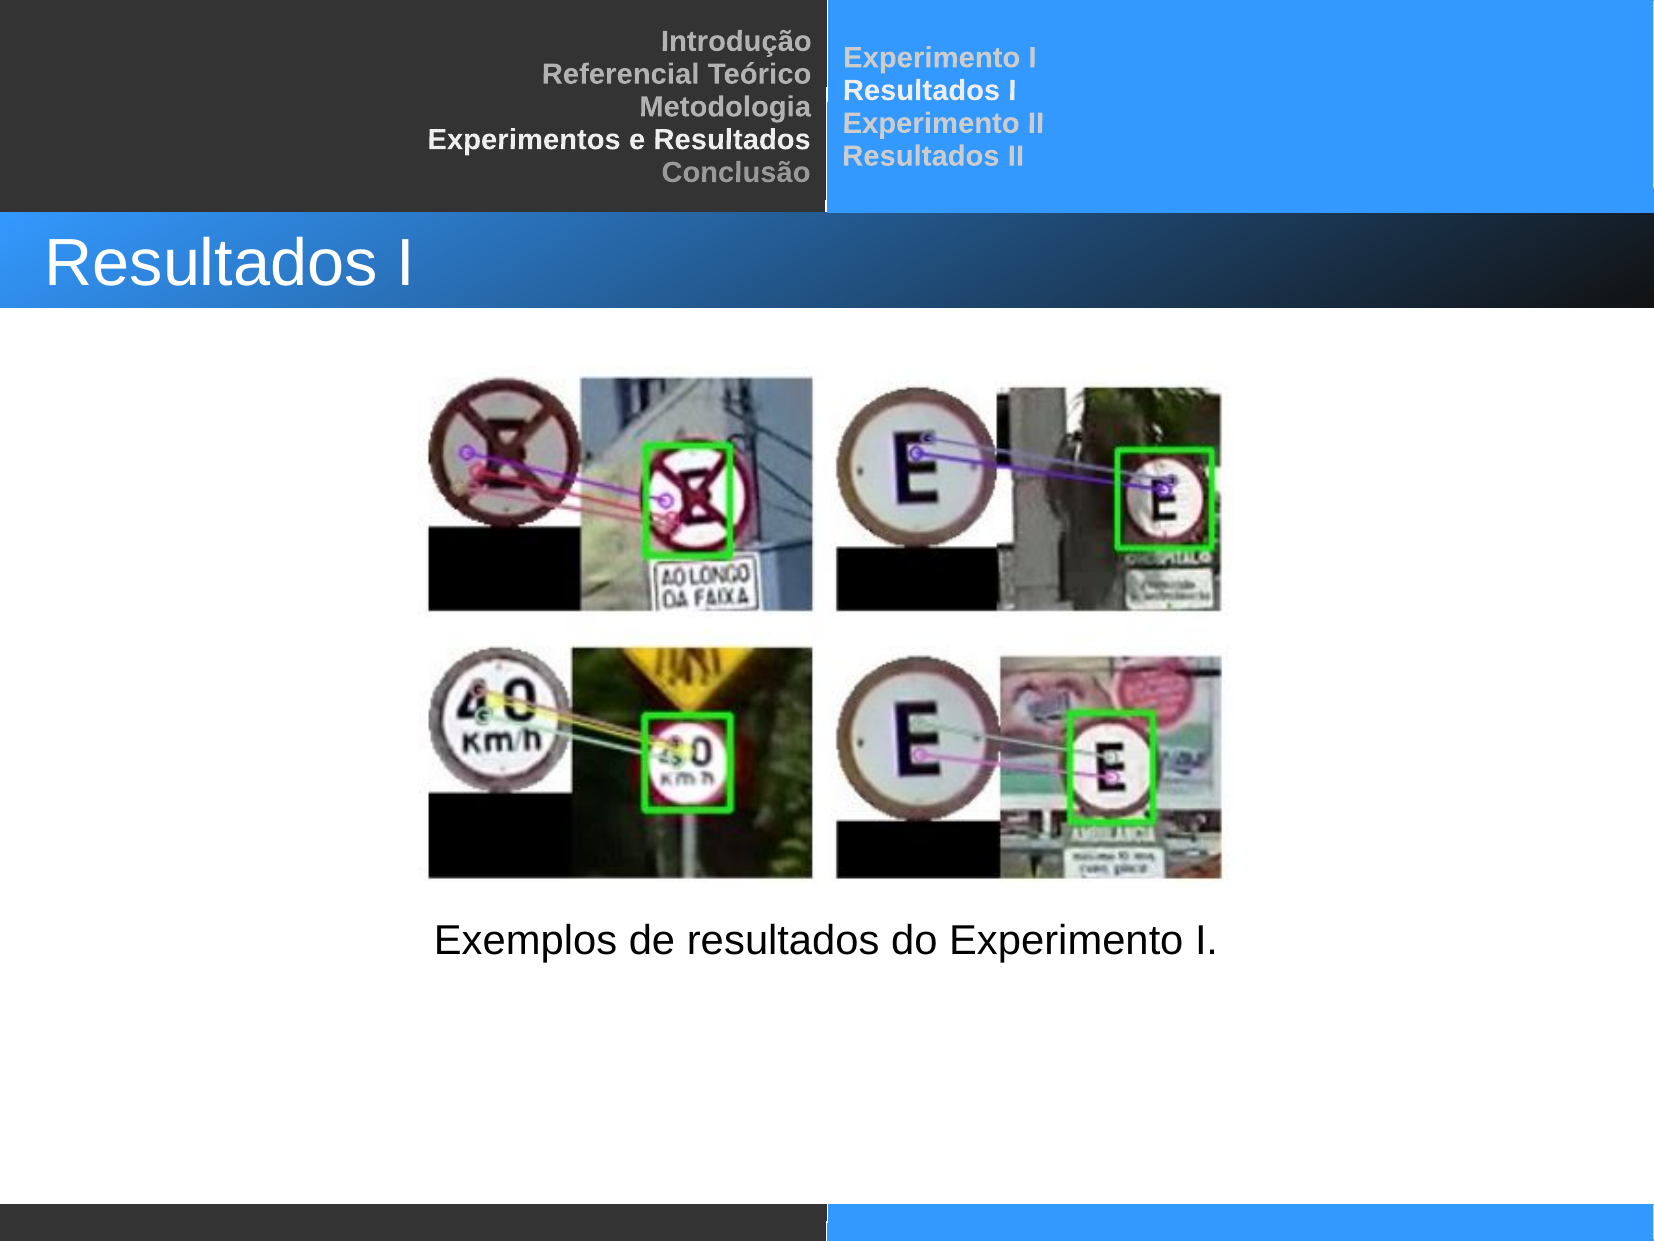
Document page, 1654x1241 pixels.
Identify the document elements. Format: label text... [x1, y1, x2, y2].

text_box Experimento I Resultados I Experimento II Resultados II [827, 0, 1654, 213]
text_box [827, 1204, 1654, 1241]
text_box [0, 1204, 827, 1241]
picture [418, 366, 1235, 890]
text_box Introdução Referencial Teórico Metodologia Experimentos e Resultados Conclusão [0, 0, 827, 212]
text_box Exemplos de resultados do Experimento I. [419, 909, 1235, 981]
text_box Resultados I [0, 212, 1654, 308]
